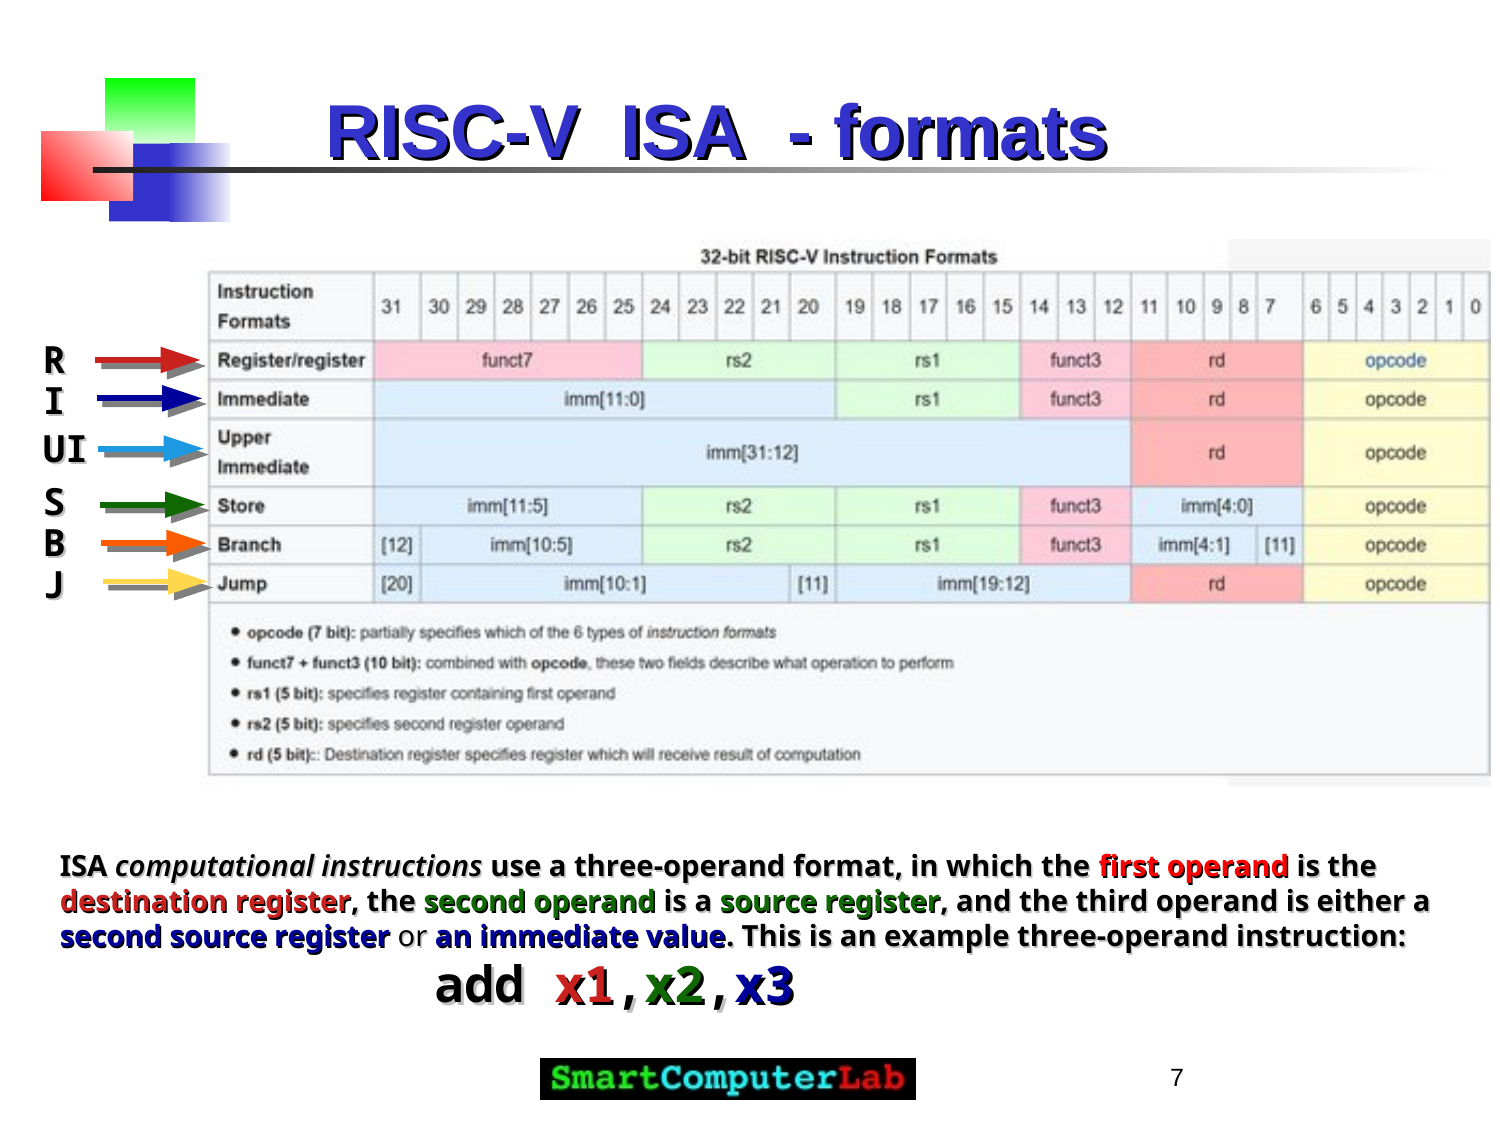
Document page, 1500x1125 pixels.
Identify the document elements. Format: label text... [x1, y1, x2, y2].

picture [200, 239, 1491, 787]
text_box J [28, 553, 86, 613]
text_box ISA computational instructions use a three-operand format, in which the first operand is the destination register, the second operand is a source register, and the third operand is either a second source register or an immediate value. This is an example three-operand instruction: add x1,x2,x3 [45, 840, 1471, 1055]
text_box B [28, 511, 86, 553]
text_box I [28, 369, 86, 417]
title RISC-V ISA - formats [159, 0, 1276, 180]
picture [540, 1058, 916, 1100]
text_box UI [28, 417, 108, 480]
text_box R [28, 328, 86, 369]
text_box S [28, 470, 86, 511]
